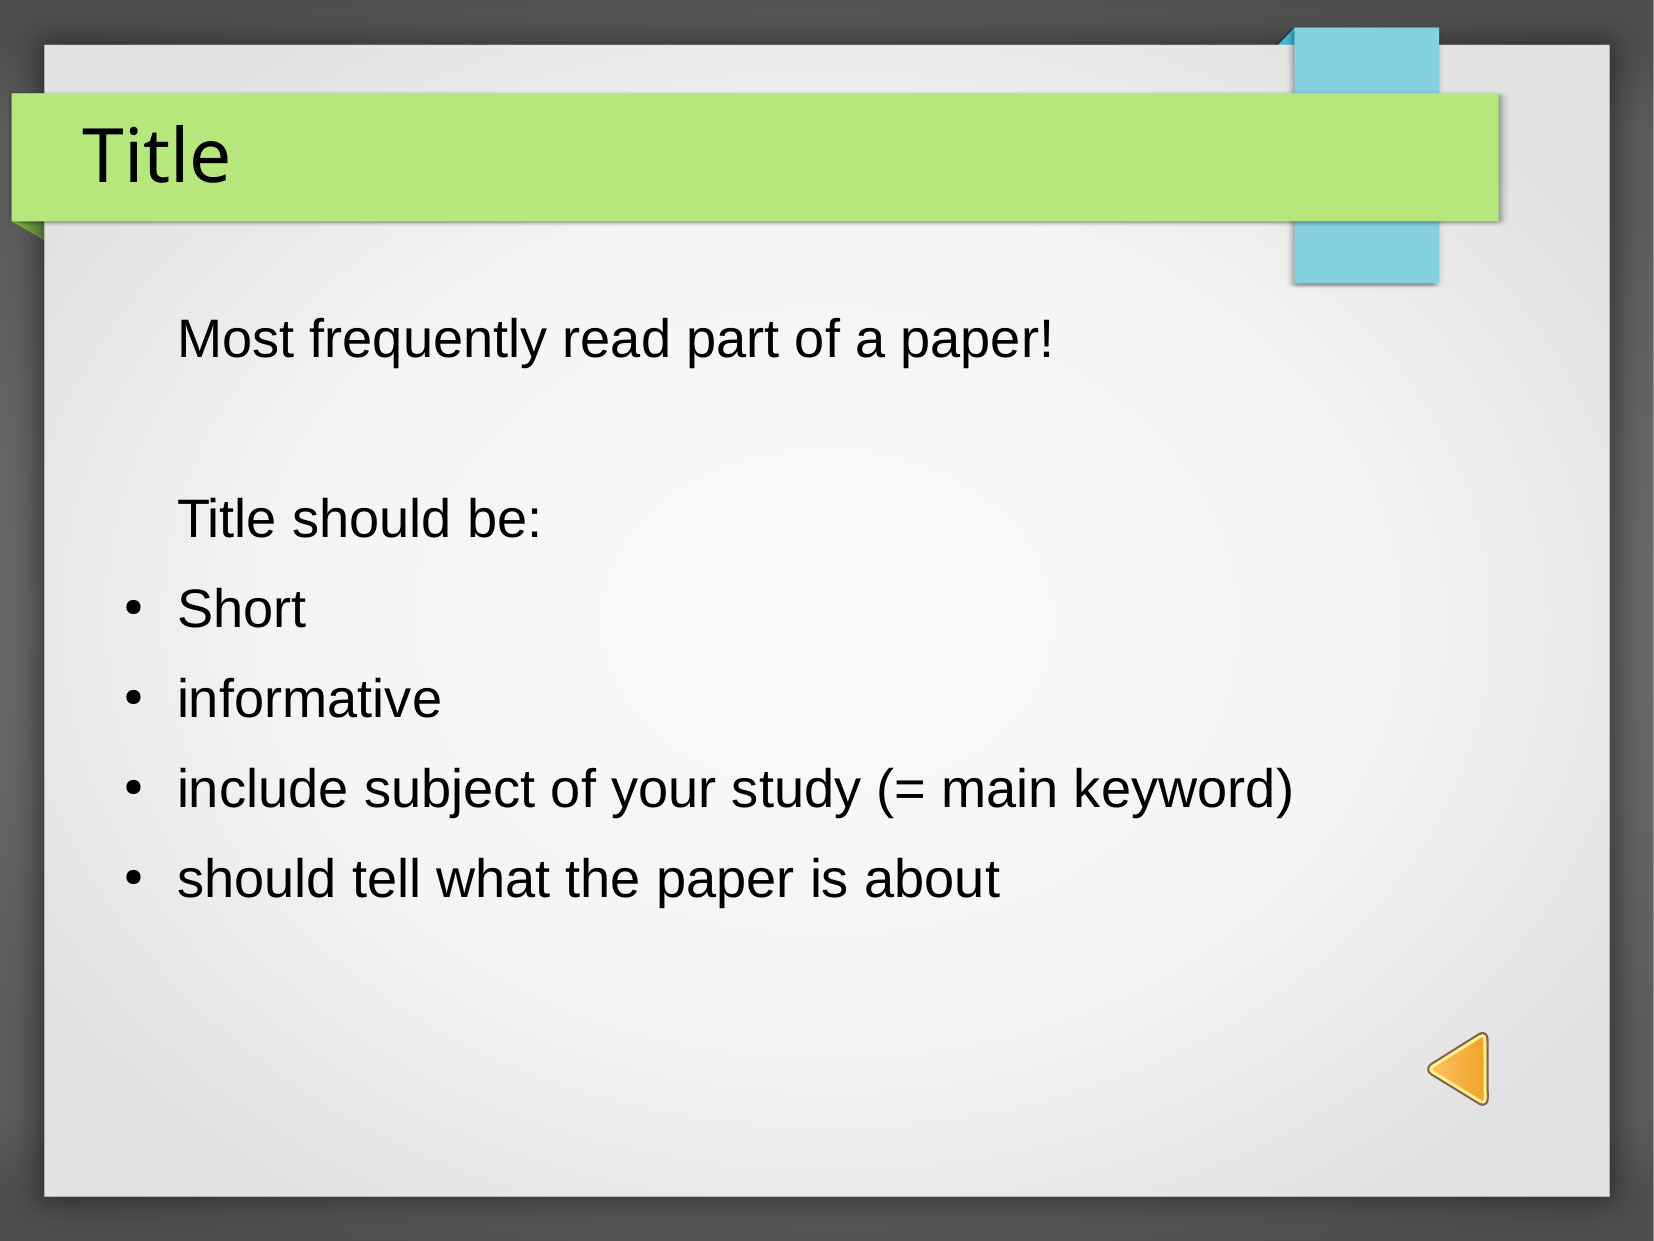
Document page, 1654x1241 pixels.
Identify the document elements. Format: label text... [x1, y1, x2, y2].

picture [0, 0, 1654, 1241]
title Title [82, 94, 1264, 213]
list Most frequently read part of a paper! Title should be: Short informative include subject of your study (= main keyword) should tell what the paper is about [106, 308, 1595, 1028]
